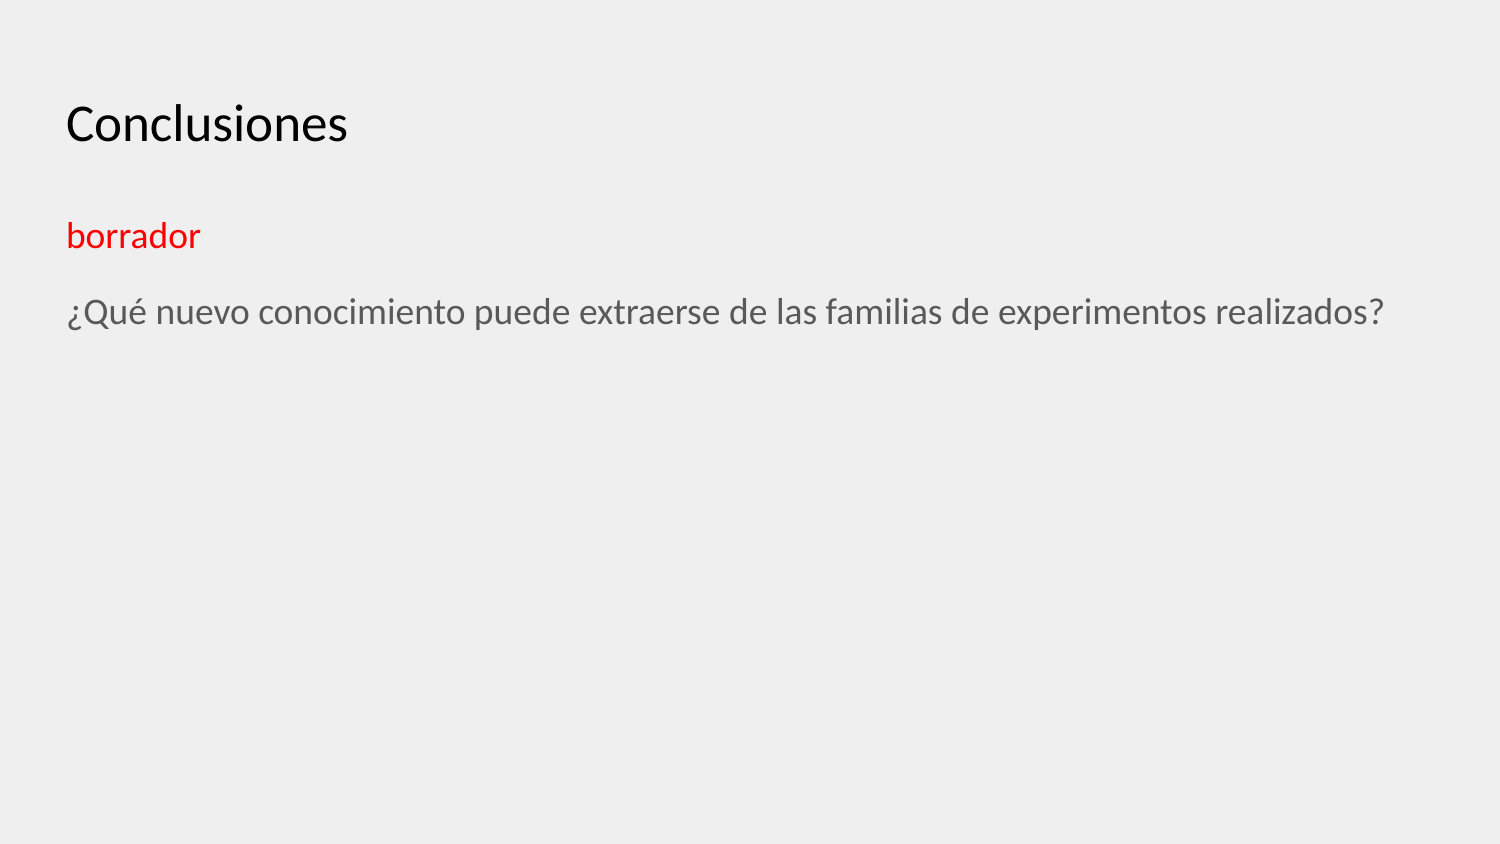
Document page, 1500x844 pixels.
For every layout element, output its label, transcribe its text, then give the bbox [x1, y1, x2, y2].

title Conclusiones [51, 72, 1449, 167]
list borrador ¿Qué nuevo conocimiento puede extraerse de las familias de experimentos realizados? [51, 189, 1449, 750]
